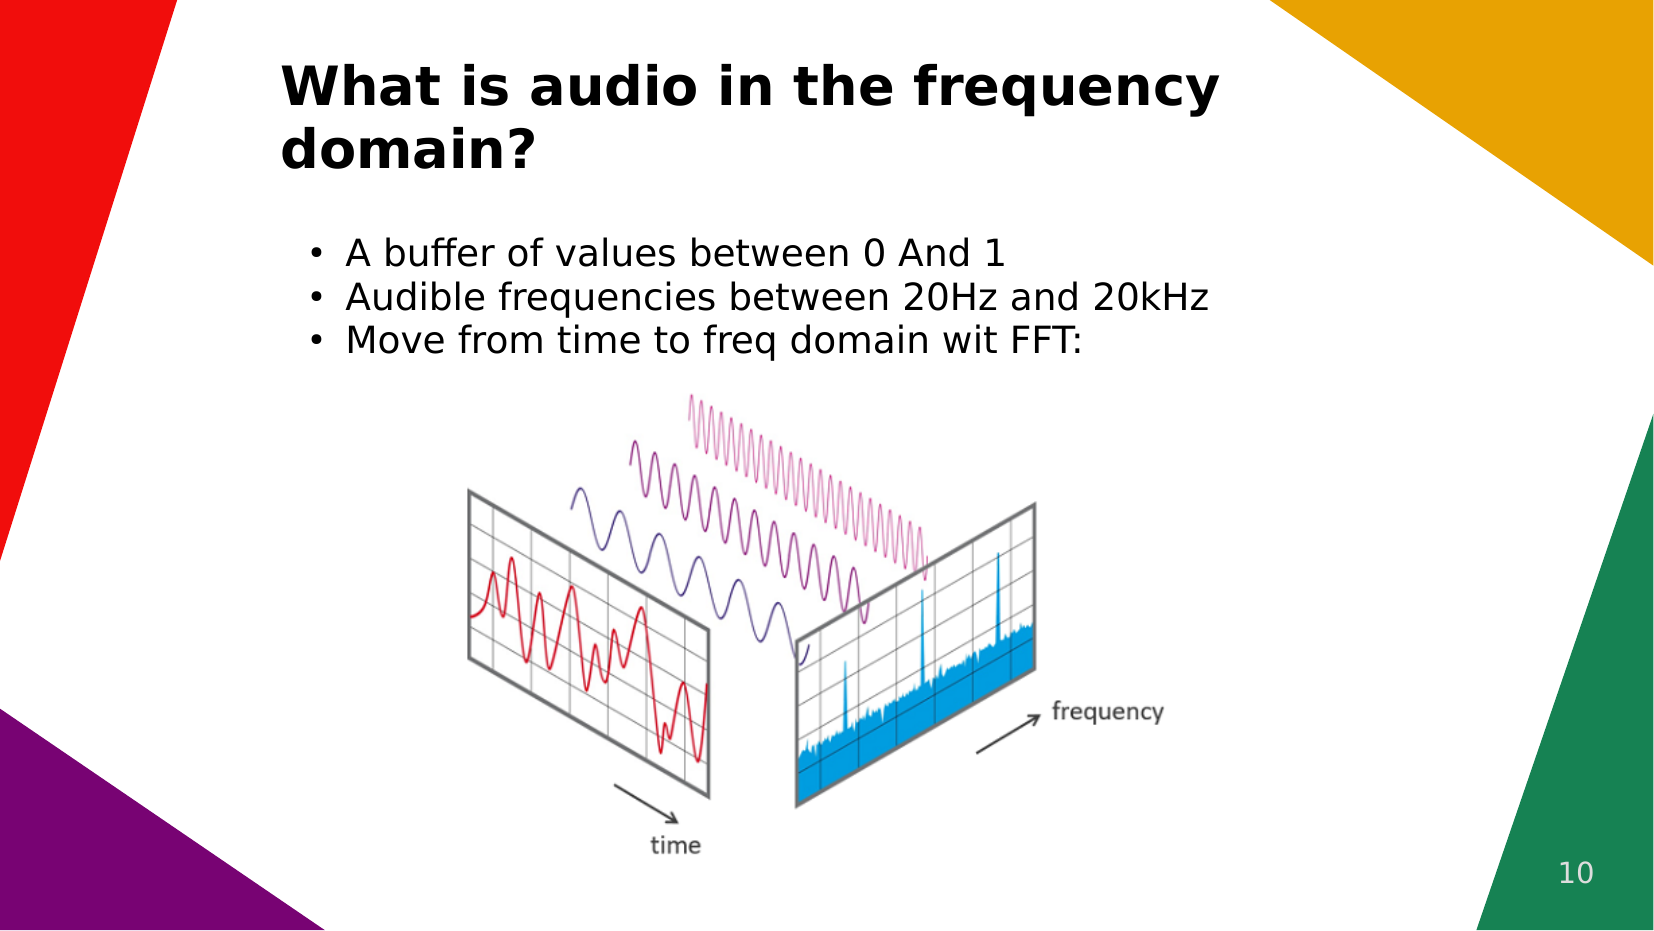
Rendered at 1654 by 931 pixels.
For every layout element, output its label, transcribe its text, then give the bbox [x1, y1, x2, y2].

text_box A buffer of values between 0 And 1 Audible frequencies between 20Hz and 20kHz Move from time to freq domain wit FFT: [295, 224, 1226, 371]
text_box What is audio in the frequency domain? [265, 48, 1388, 189]
picture [442, 377, 1169, 869]
